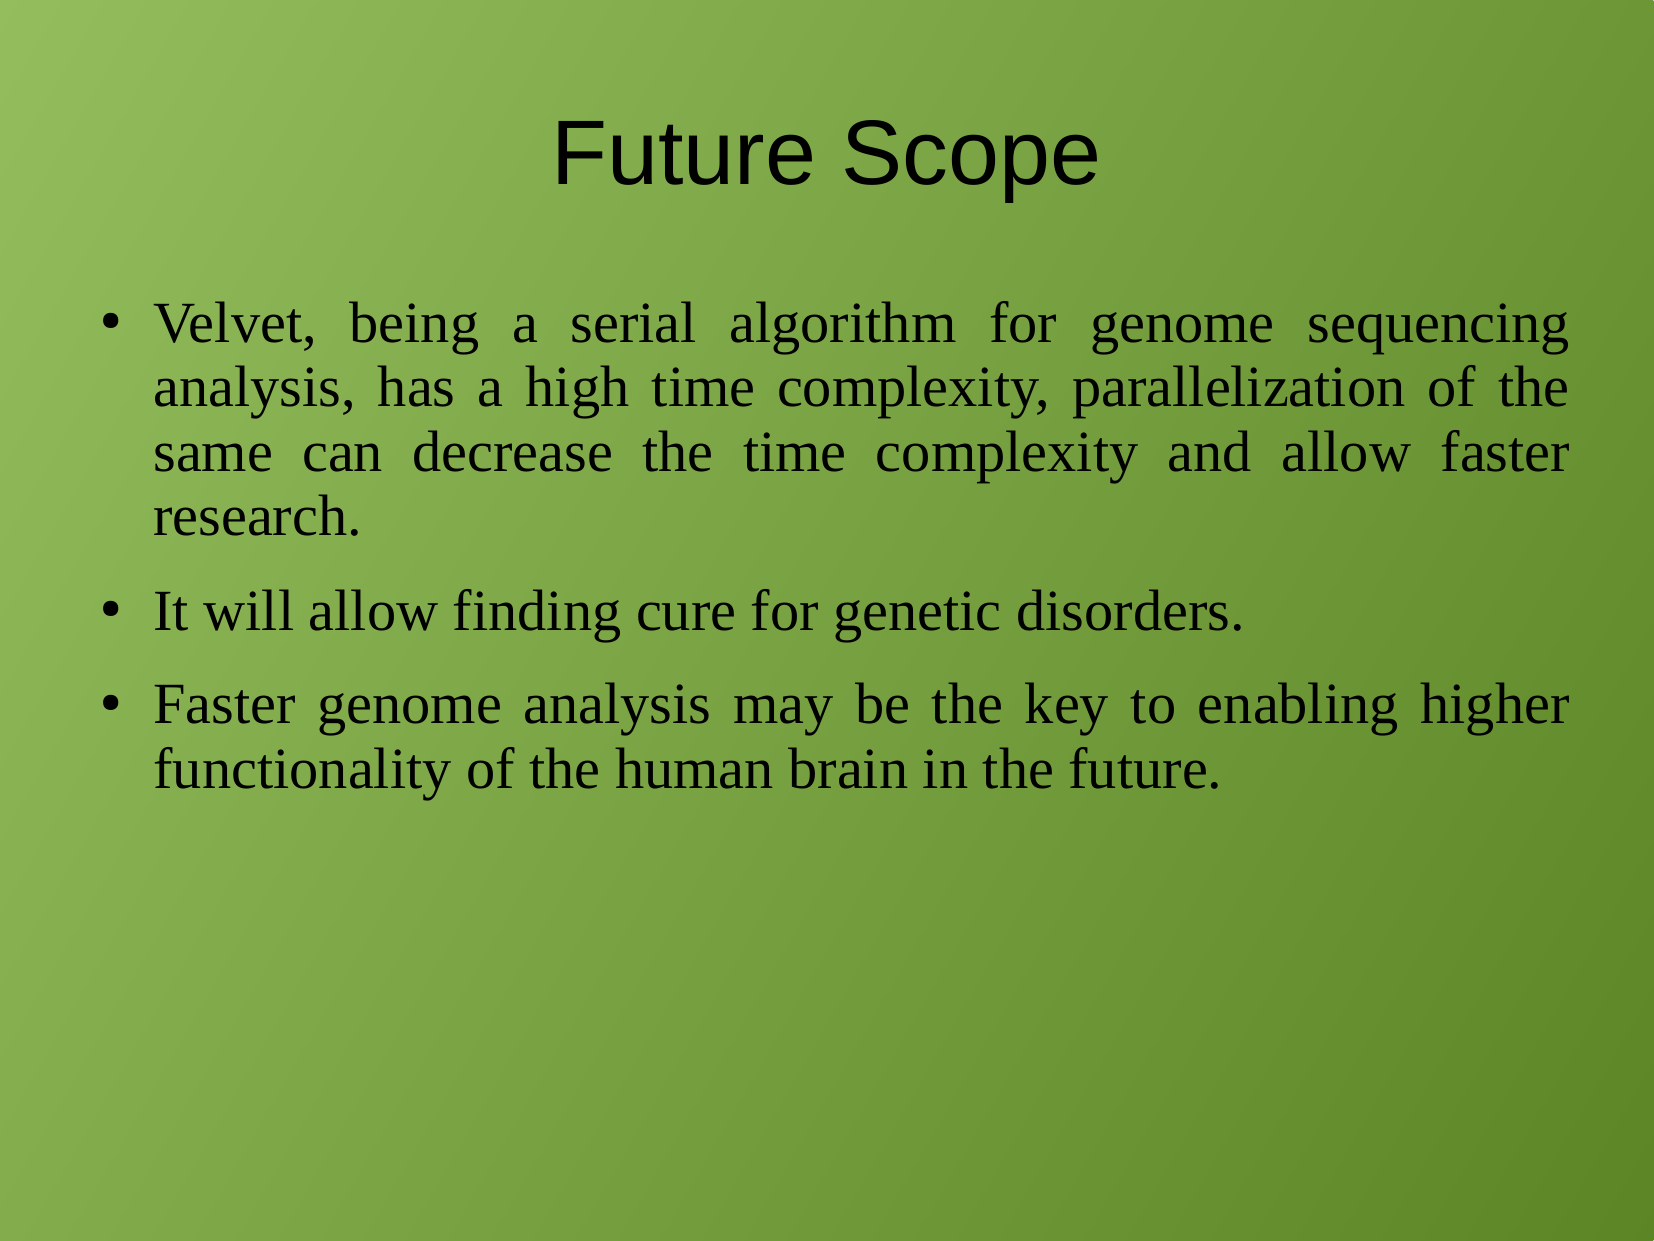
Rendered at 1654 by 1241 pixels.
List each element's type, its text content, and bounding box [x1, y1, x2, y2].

title Future Scope [82, 49, 1571, 257]
list Velvet, being a serial algorithm for genome sequencing analysis, has a high time complexity, parallelization of the same can decrease the time complexity and allow faster research. It will allow finding cure for genetic disorders. Faster genome analysis may be the key to enabling higher functionality of the human brain in the future. [82, 290, 1571, 1010]
